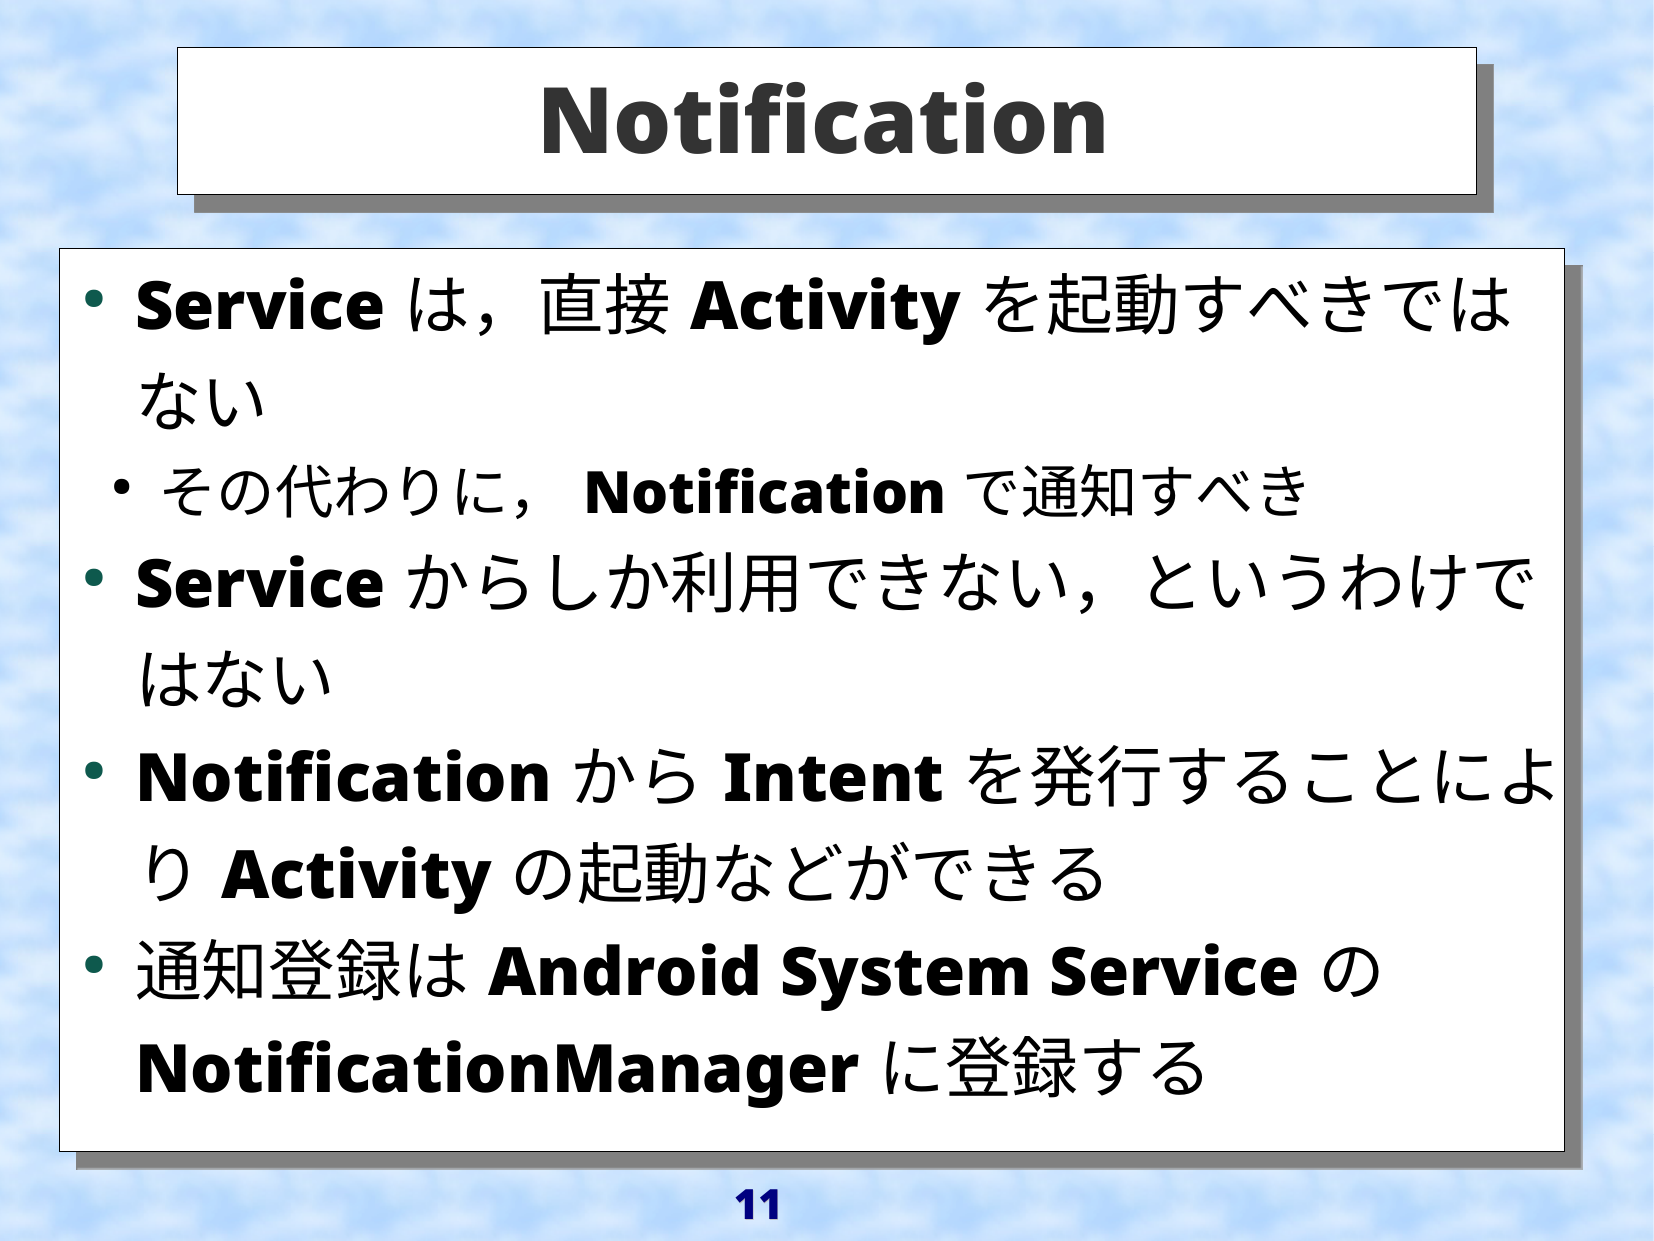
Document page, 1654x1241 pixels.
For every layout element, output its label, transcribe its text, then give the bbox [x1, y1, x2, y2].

list Serviceは，直接Activityを起動すべきではない その代わりに，Notificationで通知すべき Serviceからしか利用できない，というわけではない NotificationからIntentを発行することによりActivityの起動などができる 通知登録はAndroid System ServiceのNotificationManagerに登録する [64, 252, 1565, 1159]
picture [0, 0, 1654, 1241]
title Notification [218, 53, 1430, 183]
